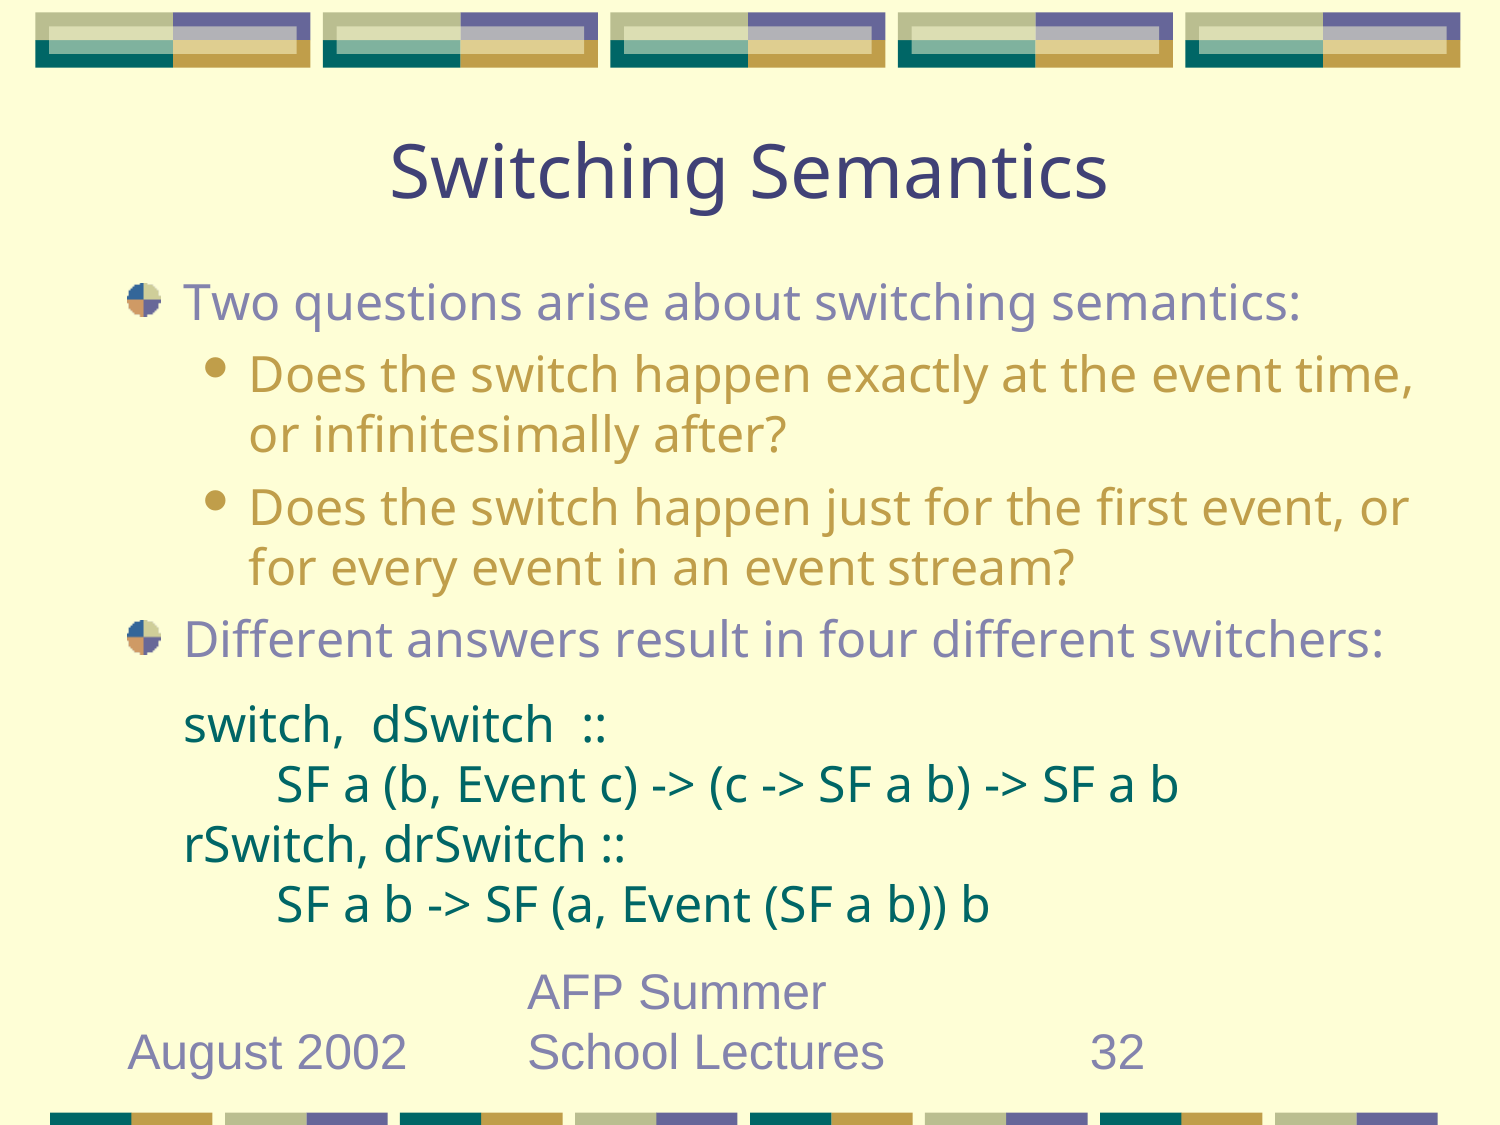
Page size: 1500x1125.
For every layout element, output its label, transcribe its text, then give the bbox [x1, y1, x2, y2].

list Two questions arise about switching semantics: Does the switch happen exactly at the event time, or infinitesimally after? Does the switch happen just for the first event, or for every event in an event stream? Different answers result in four different switchers: switch, dSwitch :: SF a (b, Event c) -> (c -> SF a b) -> SF a b rSwitch, drSwitch :: SF a b -> SF (a, Event (SF a b)) b [112, 262, 1450, 1001]
title Switching Semantics [112, 99, 1388, 238]
